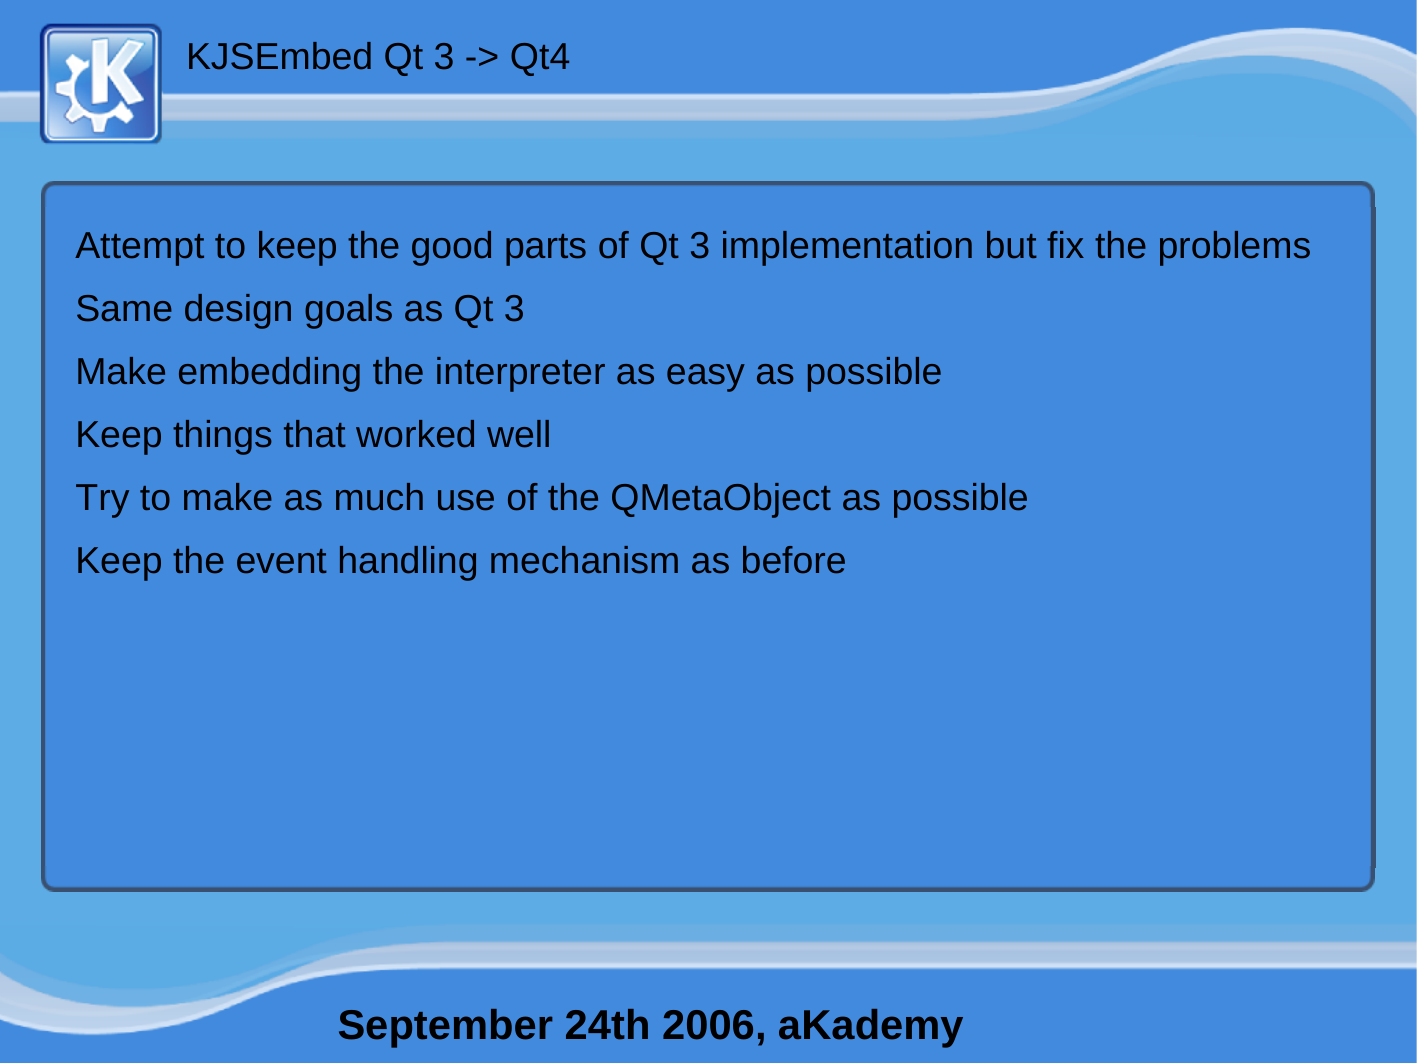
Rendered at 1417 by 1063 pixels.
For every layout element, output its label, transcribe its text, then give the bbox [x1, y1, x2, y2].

text_box Attempt to keep the good parts of Qt 3 implementation but fix the problems Same design goals as Qt 3 Make embedding the interpreter as easy as possible Keep things that worked well Try to make as much use of the QMetaObject as possible Keep the event handling mechanism as before [50, 196, 1351, 569]
text_box KJSEmbed Qt 3 -> Qt4 [171, 27, 1048, 127]
picture [0, 0, 1417, 1063]
